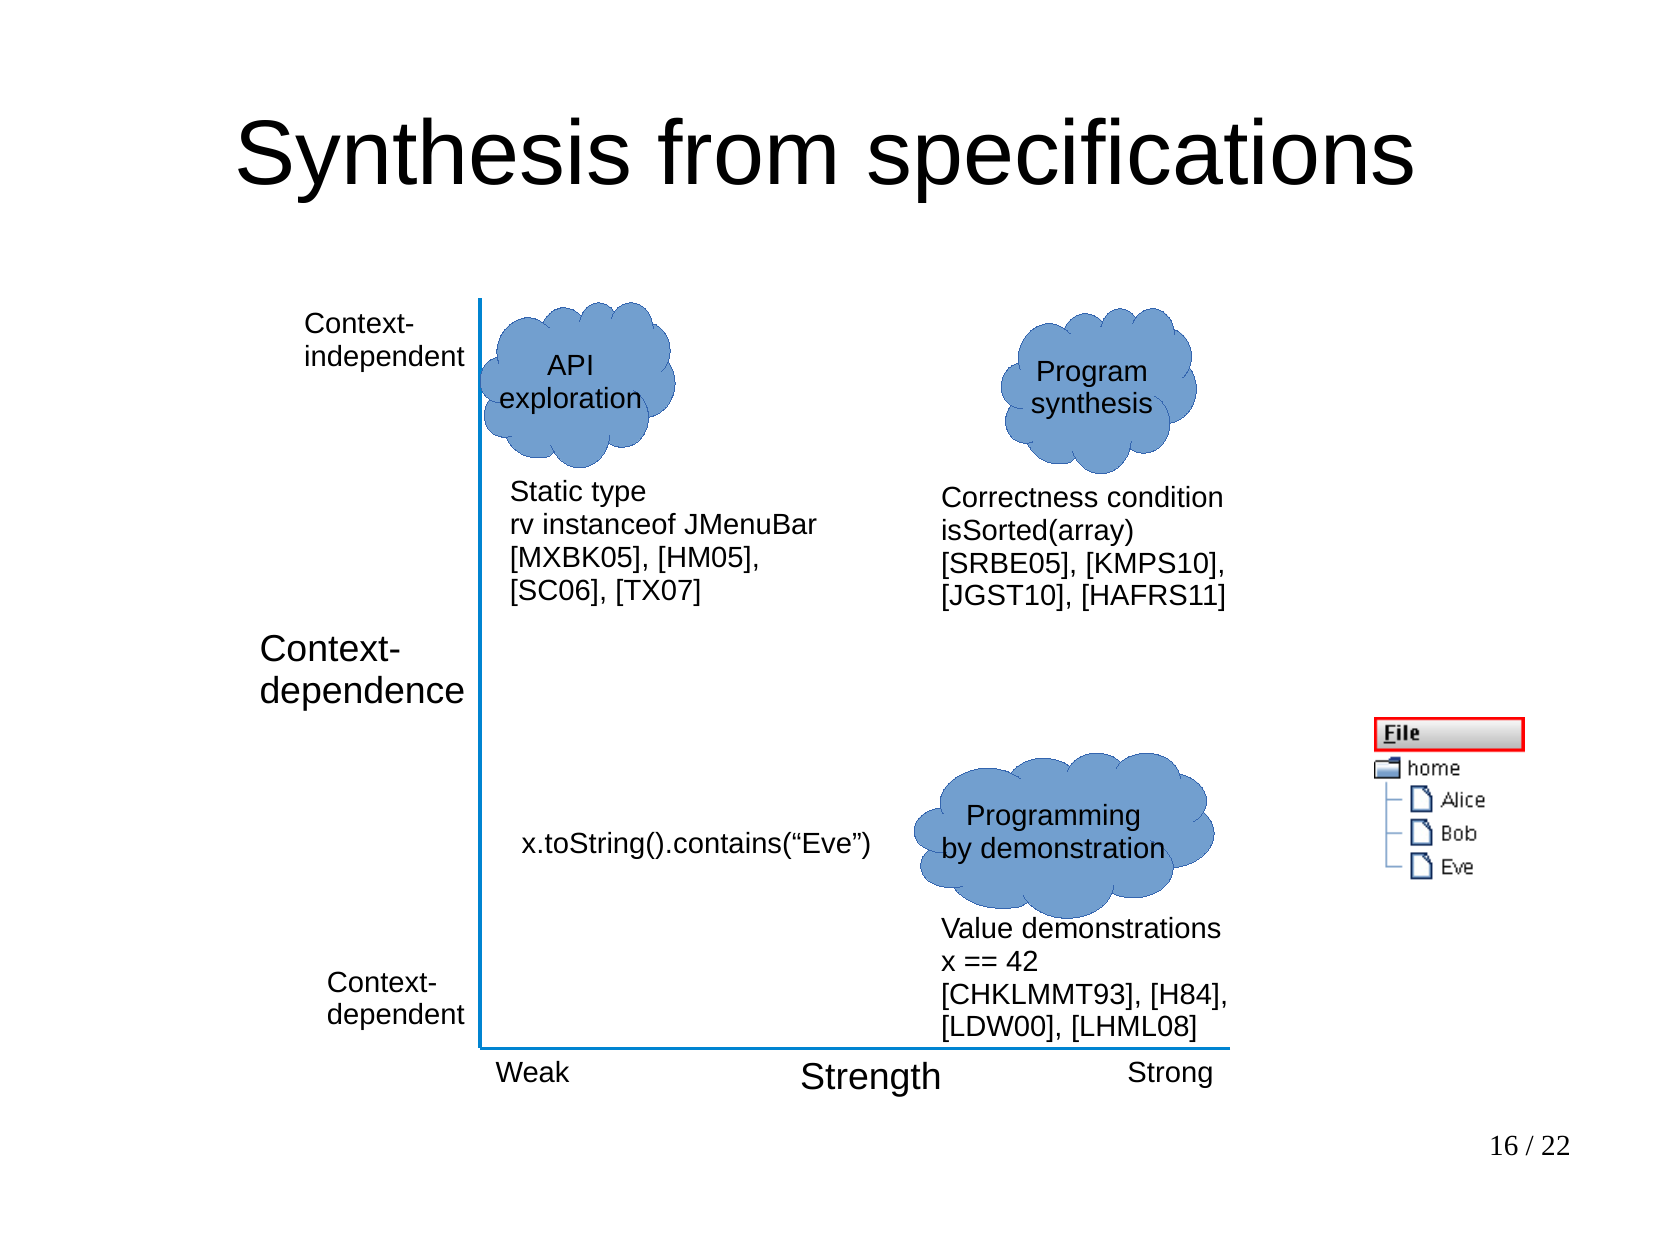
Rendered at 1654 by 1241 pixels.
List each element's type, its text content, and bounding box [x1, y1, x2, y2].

text_box API exploration [480, 302, 676, 467]
text_box Context- independent [289, 300, 481, 391]
text_box Value demonstrations x == 42 [CHKLMMT93], [H84], [LDW00], [LHML08] [926, 904, 1257, 1051]
text_box Weak [480, 1048, 586, 1096]
picture [1374, 717, 1525, 960]
text_box Correctness condition isSorted(array) [SRBE05], [KMPS10], [JGST10], [HAFRS11] [926, 473, 1257, 620]
text_box Context- dependence [244, 619, 481, 719]
text_box x.toString().contains(“Eve”) [506, 819, 897, 867]
title Synthesis from specifications [82, 49, 1571, 257]
text_box Program synthesis [1001, 308, 1197, 473]
text_box Programming by demonstration [914, 753, 1215, 904]
text_box Strength [785, 1048, 957, 1105]
text_box Strong [1112, 1051, 1229, 1096]
text_box Context- dependent [312, 958, 481, 1049]
text_box Static type rv instanceof JMenuBar [MXBK05], [HM05], [SC06], [TX07] [495, 467, 841, 614]
